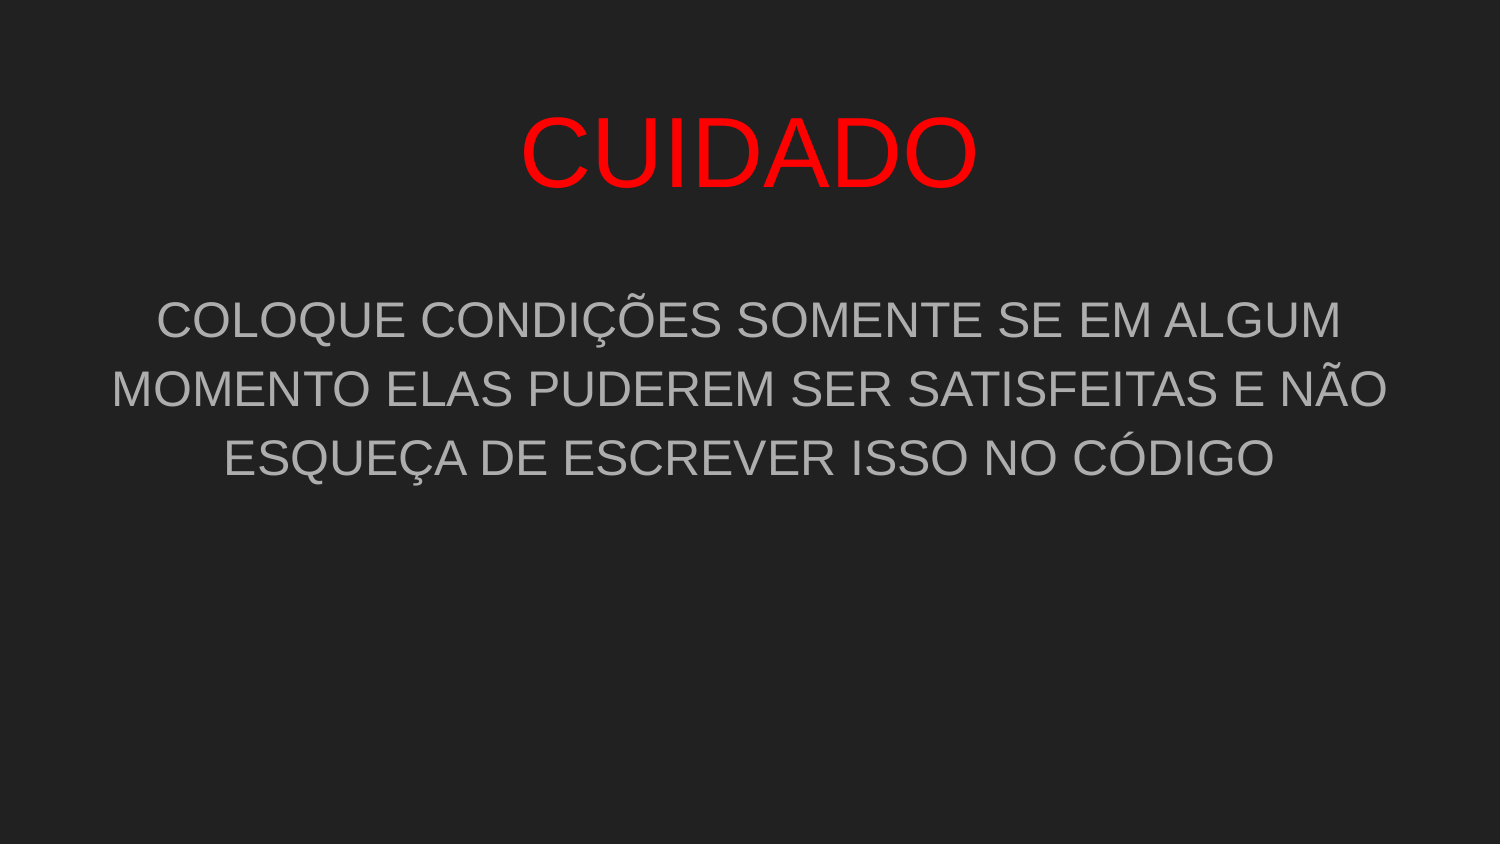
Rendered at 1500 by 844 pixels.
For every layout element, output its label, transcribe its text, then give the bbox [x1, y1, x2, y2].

title CUIDADO [51, 72, 1449, 167]
list COLOQUE CONDIÇÕES SOMENTE SE EM ALGUM MOMENTO ELAS PUDEREM SER SATISFEITAS E NÃO ESQUEÇA DE ESCREVER ISSO NO CÓDIGO [51, 263, 1449, 824]
